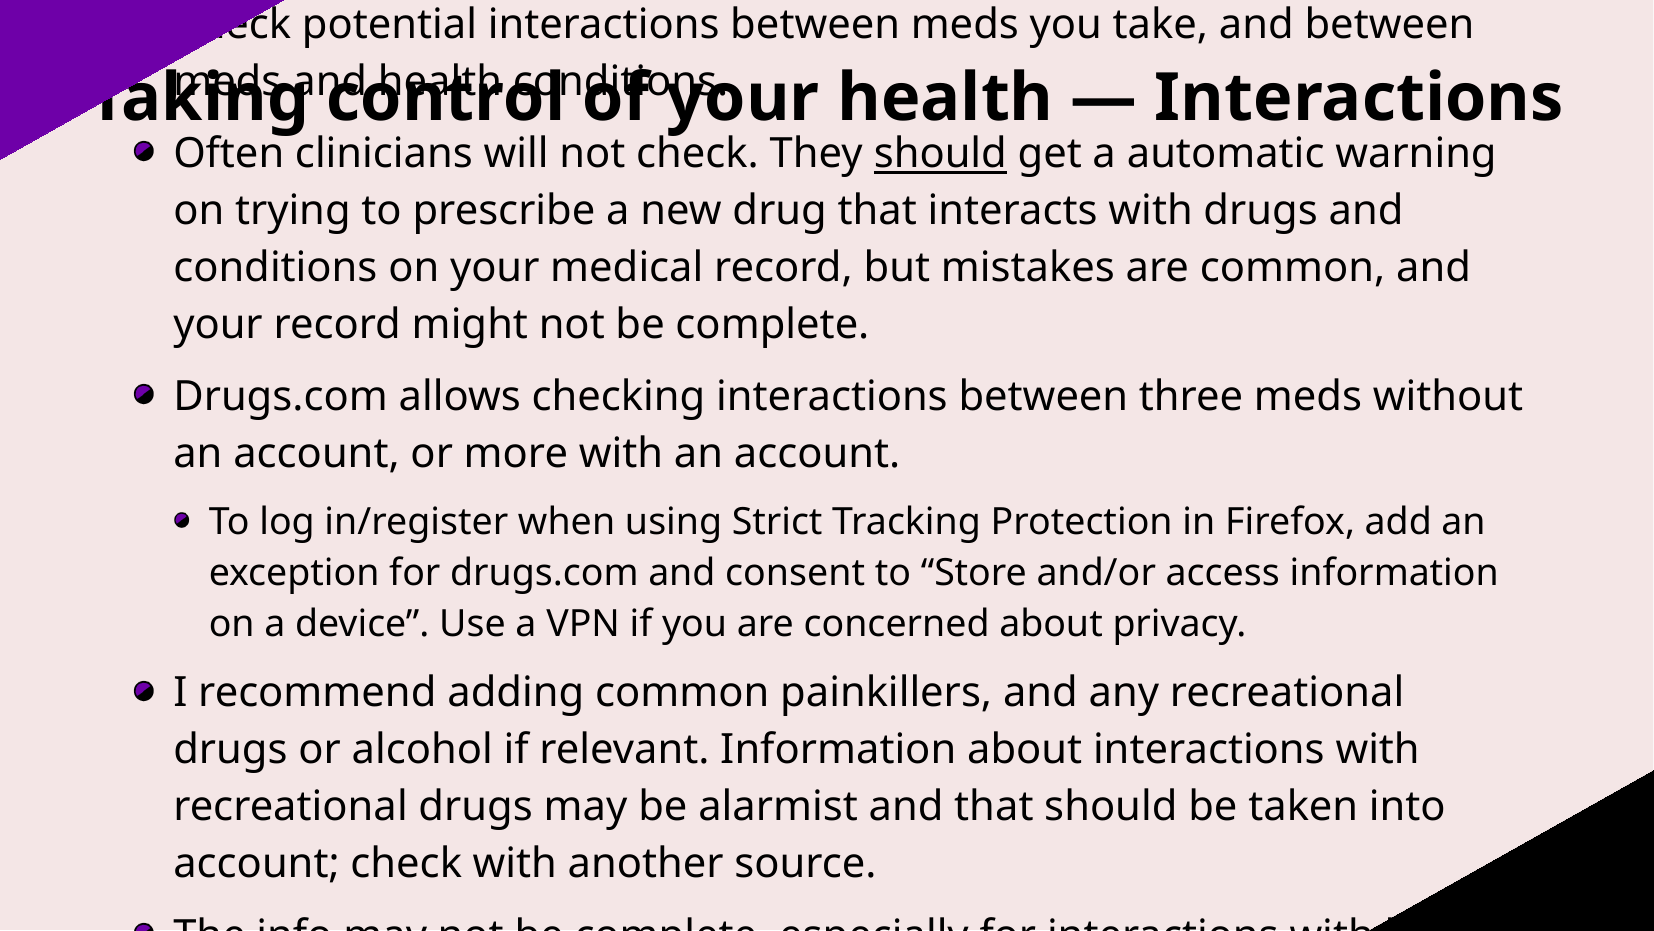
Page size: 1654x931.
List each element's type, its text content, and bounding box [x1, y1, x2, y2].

title Taking control of your health — Interactions [82, 35, 1571, 154]
text_box [1370, 770, 1654, 931]
picture [132, 921, 155, 931]
text_box [0, 0, 284, 160]
subtitle Check potential interactions between meds you take, and between meds and health conditions. Often clinicians will not check. They should get a automatic warning on trying to prescribe a new drug that interacts with drugs and conditions on your medical record, but mistakes are common, and your record might not be complete. Drugs.com allows checking interactions between three meds without an account, or more with an account. To log in/register when using Strict Tracking Protection in Firefox, add an exception for drugs.com and consent to “Store and/or access information on a device”. Use a VPN if you are concerned about privacy. I recommend adding common painkillers, and any recreational drugs or alcohol if relevant. Information about interactions with recreational drugs may be alarmist and that should be taken into account; check with another source. The info may not be complete, especially for interactions with health conditions. [132, 140, 1526, 872]
